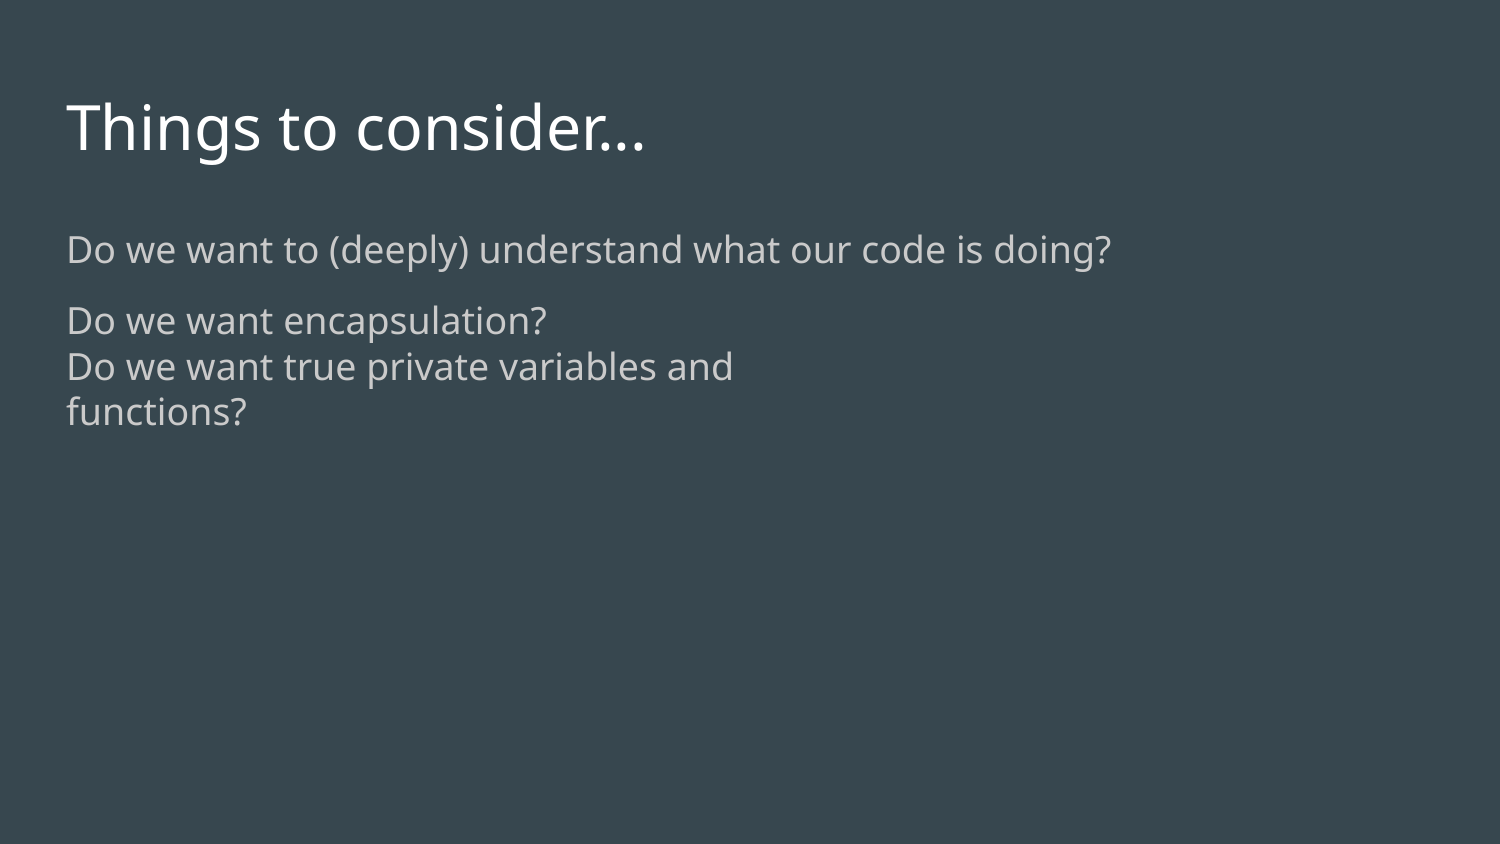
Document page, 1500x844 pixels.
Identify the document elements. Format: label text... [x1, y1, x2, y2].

list Do we want to (deeply) understand what our code is doing? [51, 189, 1288, 266]
title Things to consider... [51, 72, 1449, 167]
text_box Do we want encapsulation? [51, 259, 996, 329]
text_box Do we want true private variables and functions? [51, 328, 892, 406]
